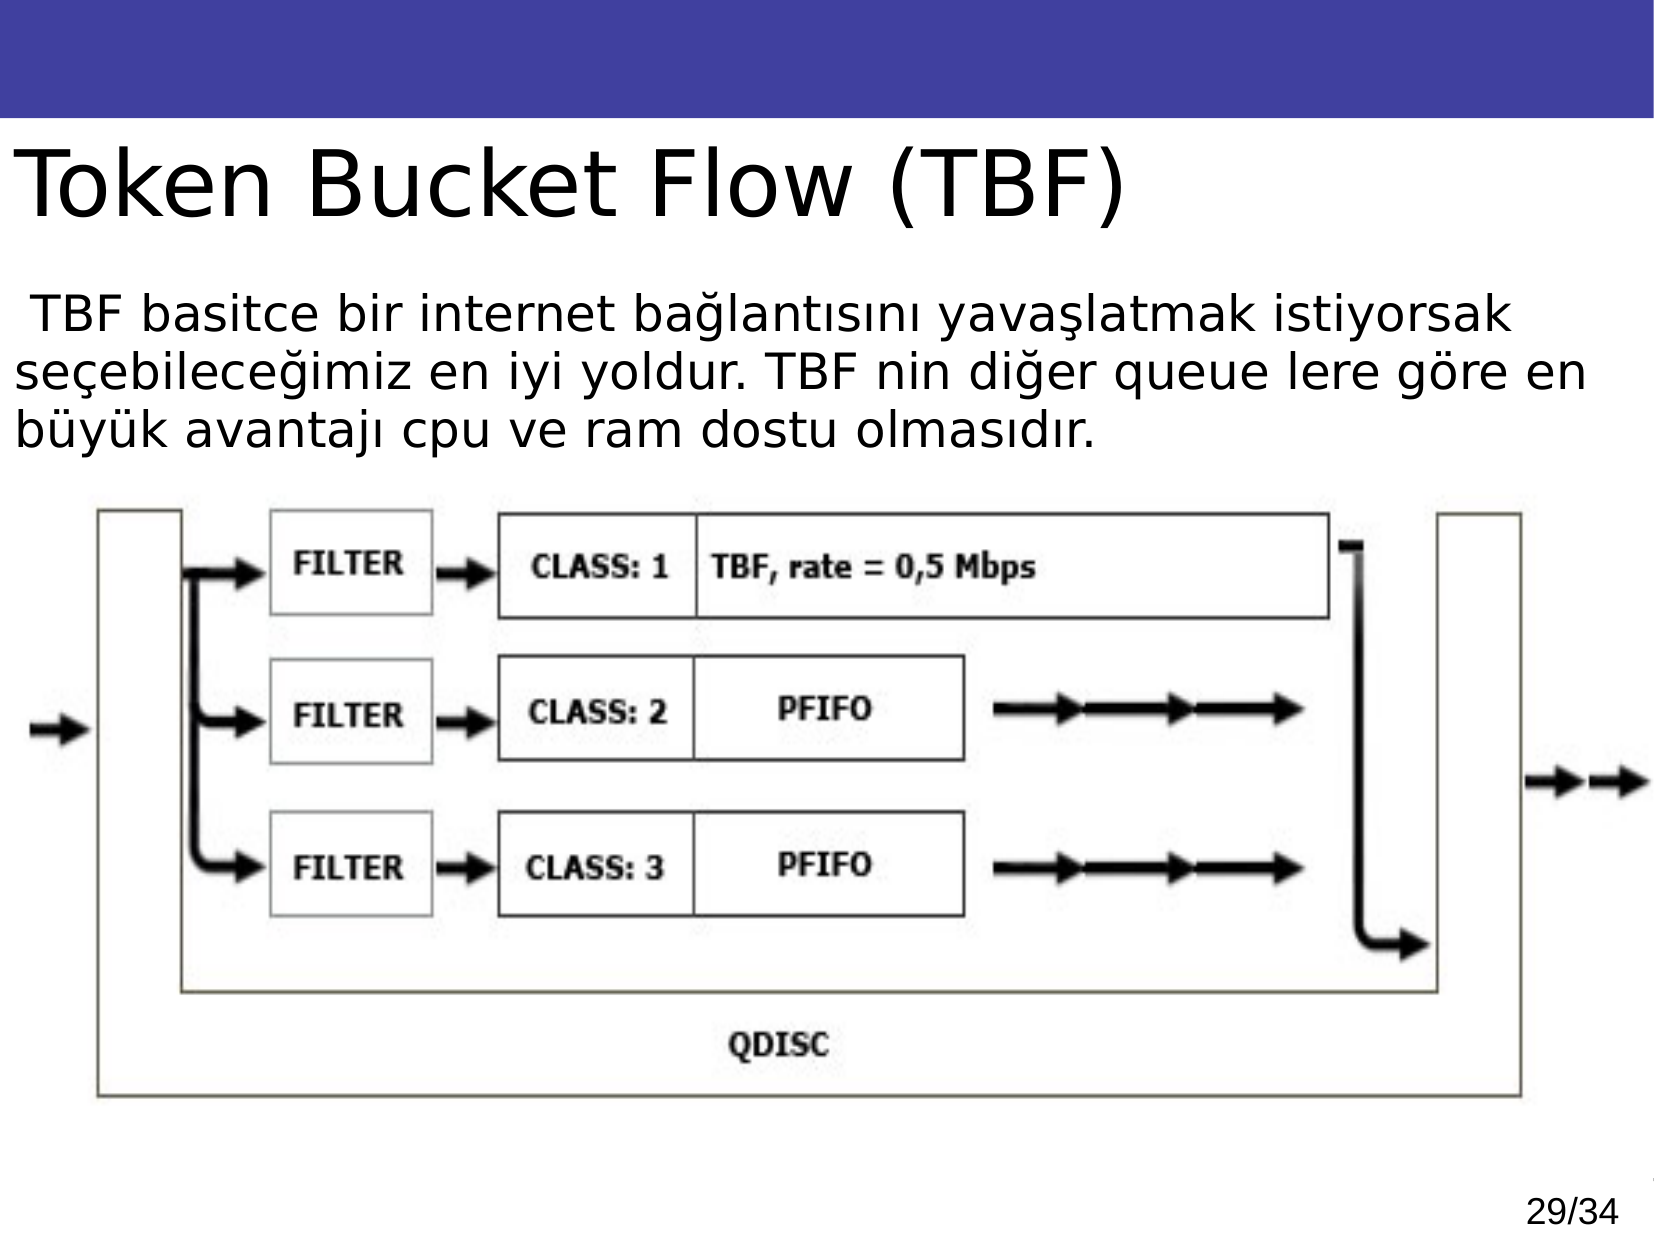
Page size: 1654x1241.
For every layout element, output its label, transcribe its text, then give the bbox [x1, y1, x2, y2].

text_box <number>/34 [1511, 1183, 1654, 1241]
picture [0, 468, 1654, 1241]
text_box TBF basitce bir internet bağlantısını yavaşlatmak istiyorsak seçebileceğimiz en iyi yoldur. TBF nin diğer queue lere göre en büyük avantajı cpu ve ram dostu olmasıdır. [0, 277, 1654, 468]
text_box Token Bucket Flow (TBF) [0, 124, 1654, 246]
